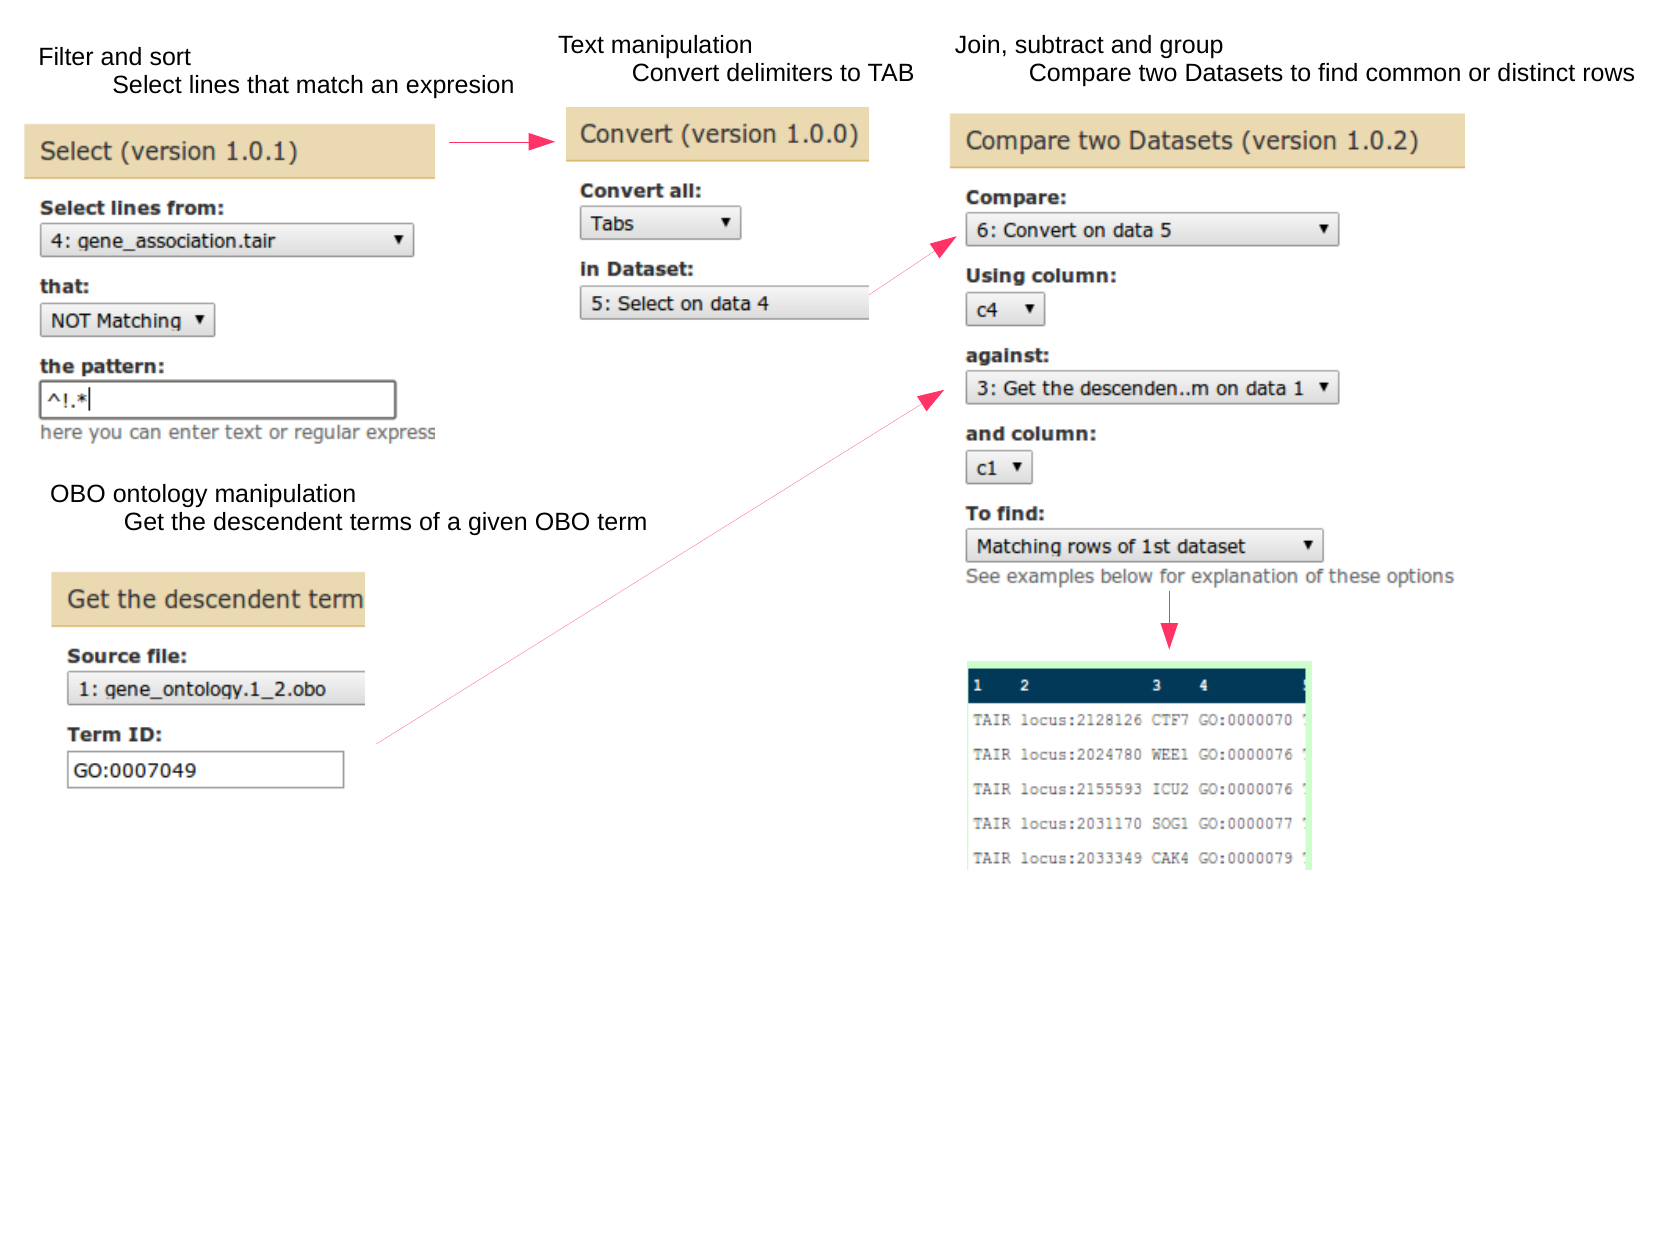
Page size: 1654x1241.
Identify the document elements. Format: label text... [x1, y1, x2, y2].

text_box Join, subtract and group Compare two Datasets to find common or distinct rows [940, 23, 1654, 119]
picture [944, 119, 1465, 591]
text_box Text manipulation Convert delimiters to TAB [543, 23, 940, 95]
picture [47, 566, 365, 796]
text_box OBO ontology manipulation Get the descendent terms of a given OBO term [35, 472, 667, 544]
text_box Filter and sort Select lines that match an expresion [23, 35, 655, 107]
picture [967, 661, 1312, 870]
picture [23, 118, 435, 458]
picture [566, 107, 869, 331]
